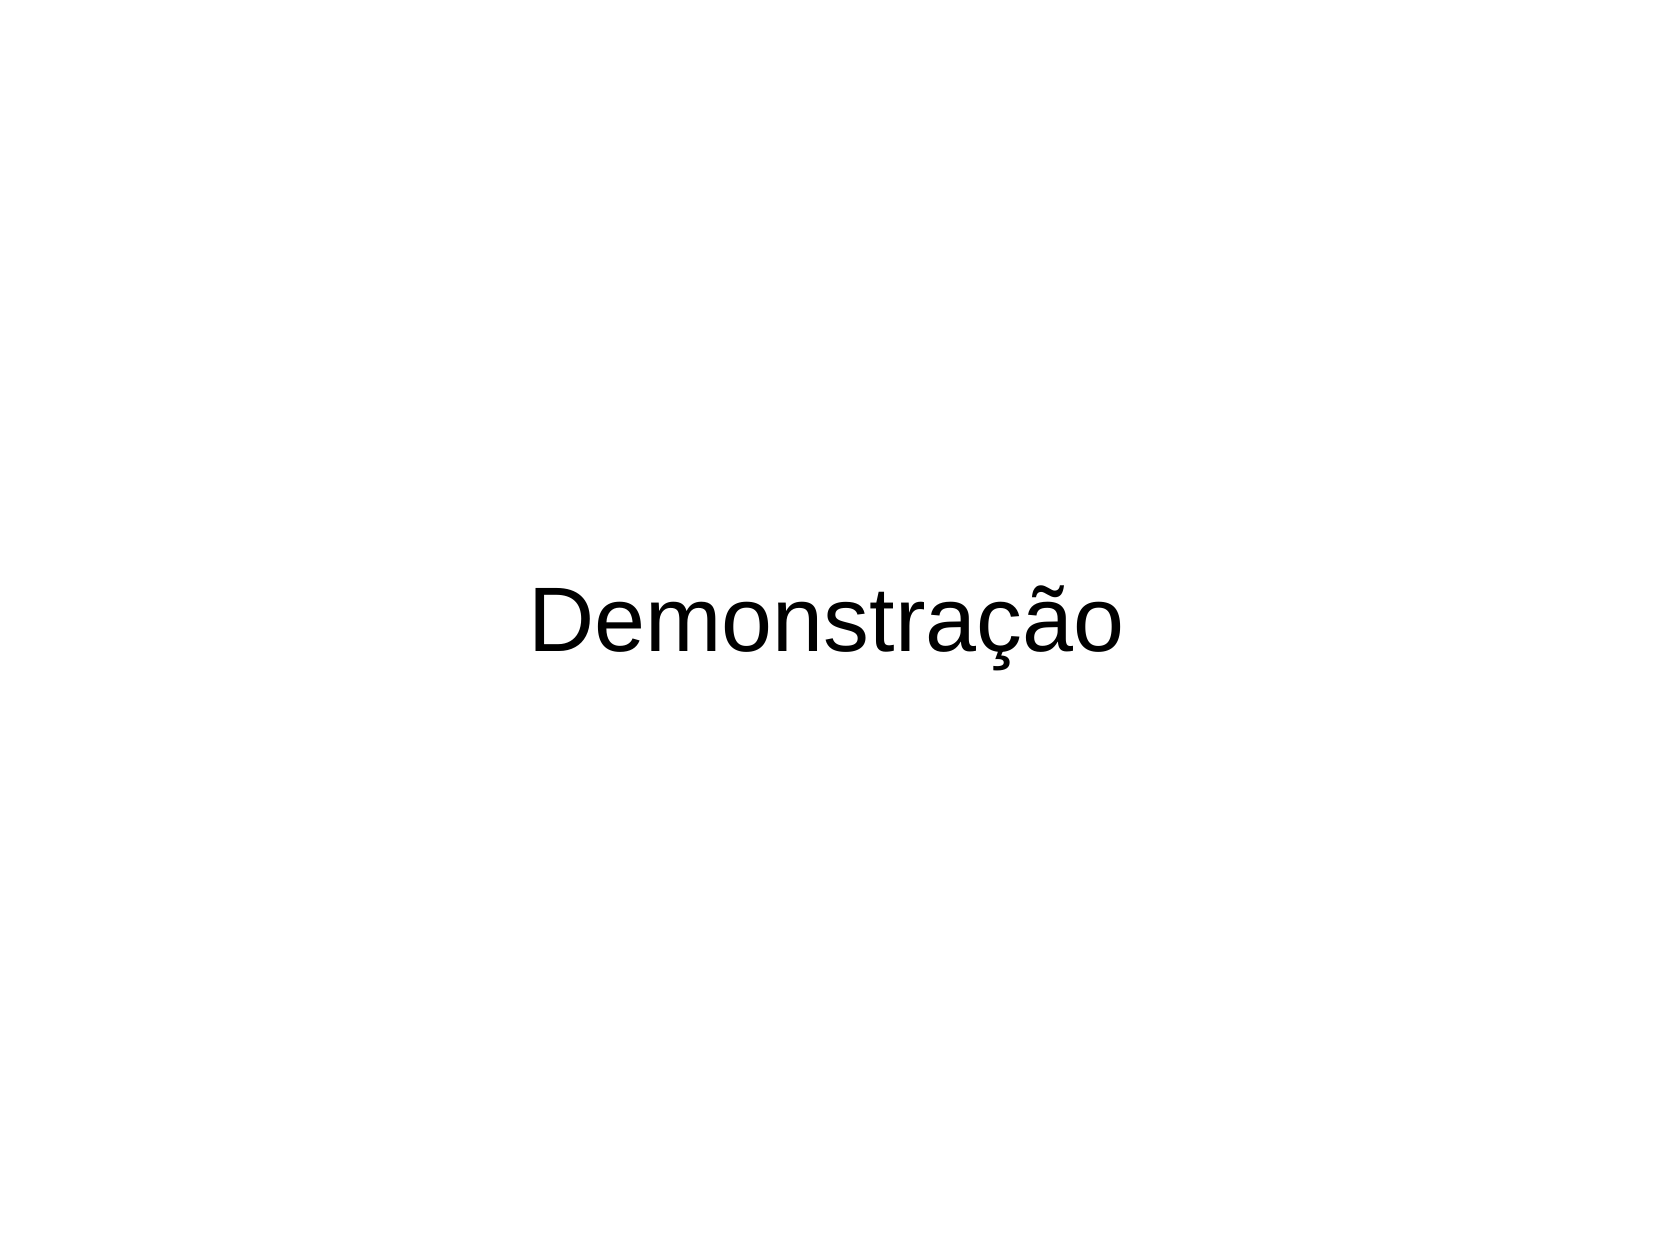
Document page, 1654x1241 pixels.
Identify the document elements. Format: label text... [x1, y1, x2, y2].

title Demonstração [0, 0, 1654, 1241]
